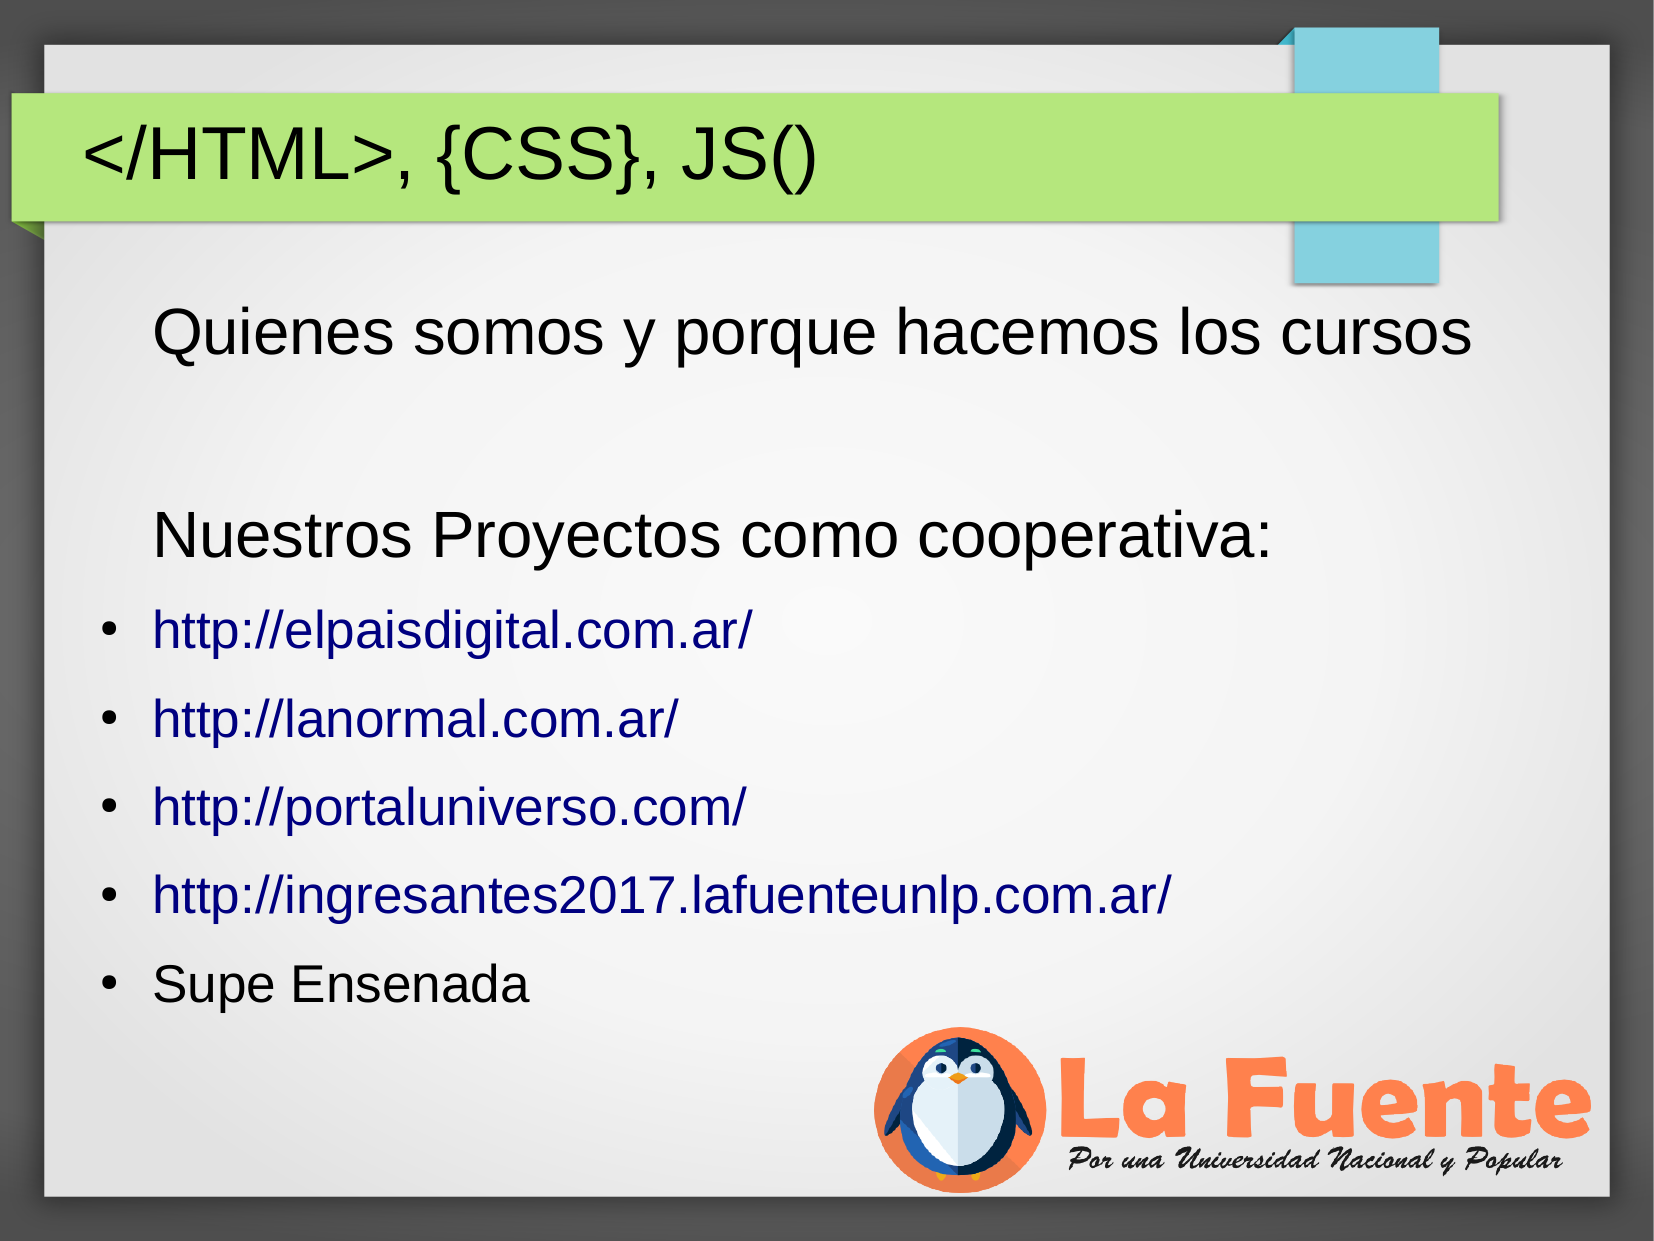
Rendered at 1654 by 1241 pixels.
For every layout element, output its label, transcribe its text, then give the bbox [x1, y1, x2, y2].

list Quienes somos y porque hacemos los cursos Nuestros Proyectos como cooperativa: http://elpaisdigital.com.ar/ http://lanormal.com.ar/ http://portaluniverso.com/ http://ingresantes2017.lafuenteunlp.com.ar/ Supe Ensenada [82, 295, 1571, 1015]
title </HTML>, {CSS}, JS() [82, 94, 1264, 213]
picture [0, 0, 1654, 1241]
